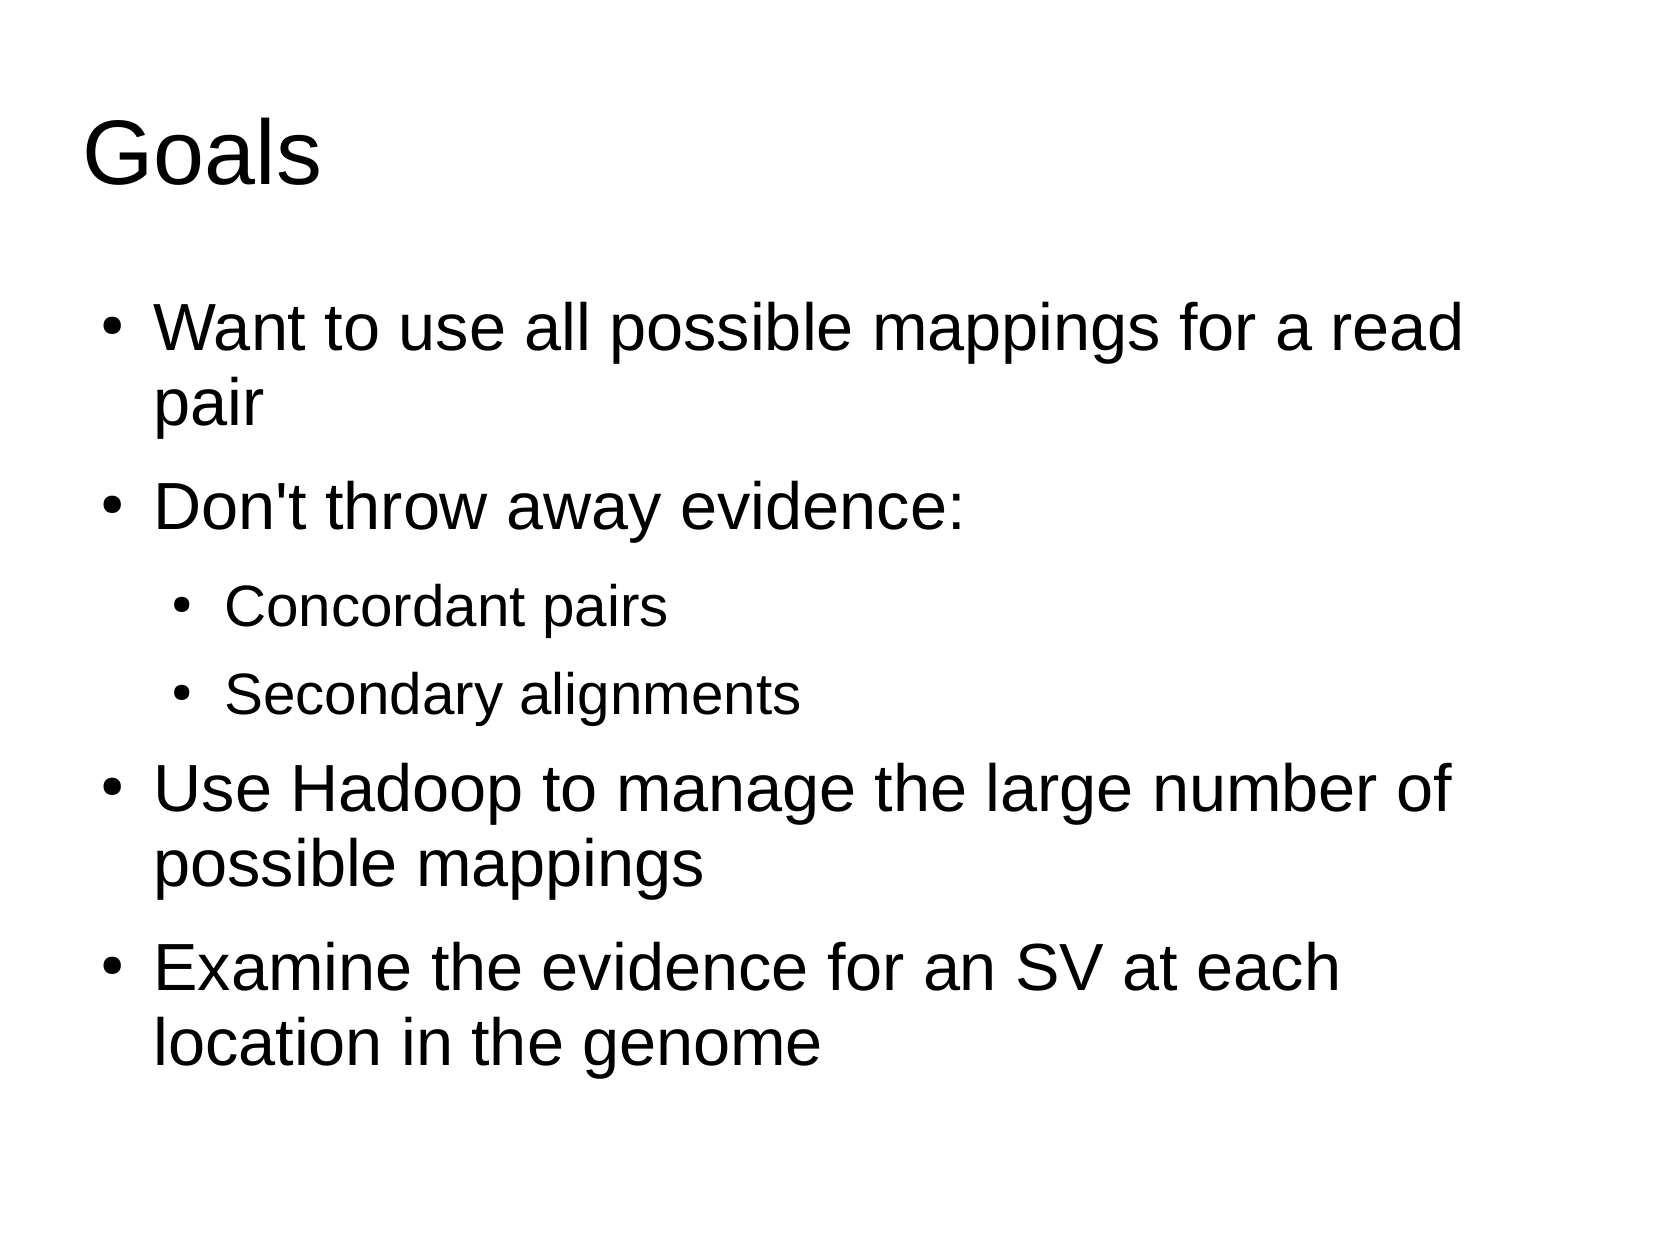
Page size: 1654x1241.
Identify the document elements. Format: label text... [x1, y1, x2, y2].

list Want to use all possible mappings for a read pair Don't throw away evidence: Concordant pairs Secondary alignments Use Hadoop to manage the large number of possible mappings Examine the evidence for an SV at each location in the genome [82, 290, 1571, 1109]
title Goals [82, 49, 1571, 257]
